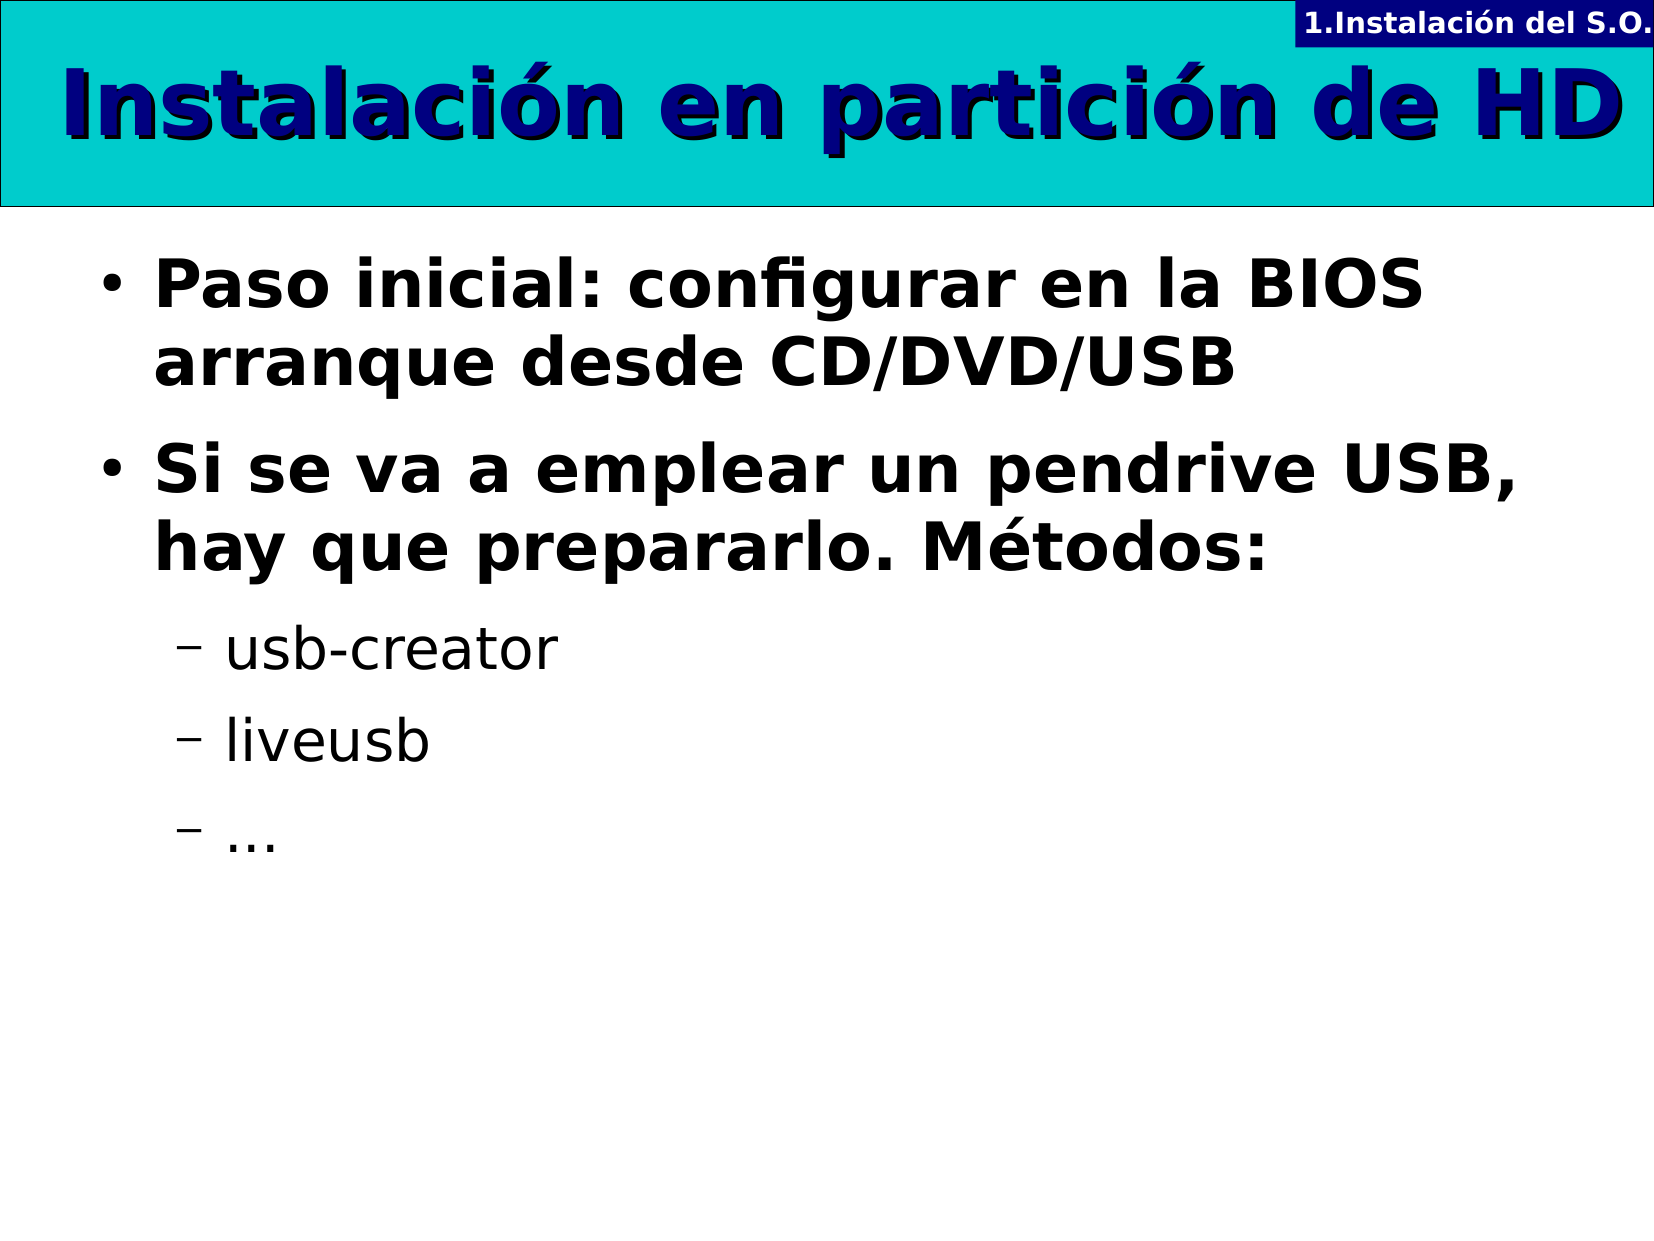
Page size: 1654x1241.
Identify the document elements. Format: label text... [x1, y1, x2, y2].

list Paso inicial: configurar en la BIOS arranque desde CD/DVD/USB Si se va a emplear un pendrive USB, hay que prepararlo. Métodos: usb-creator liveusb ... [82, 245, 1571, 1109]
text_box 1.Instalación del S.O. [1295, 0, 1654, 48]
title Instalación en partición de HD [59, 14, 1654, 192]
